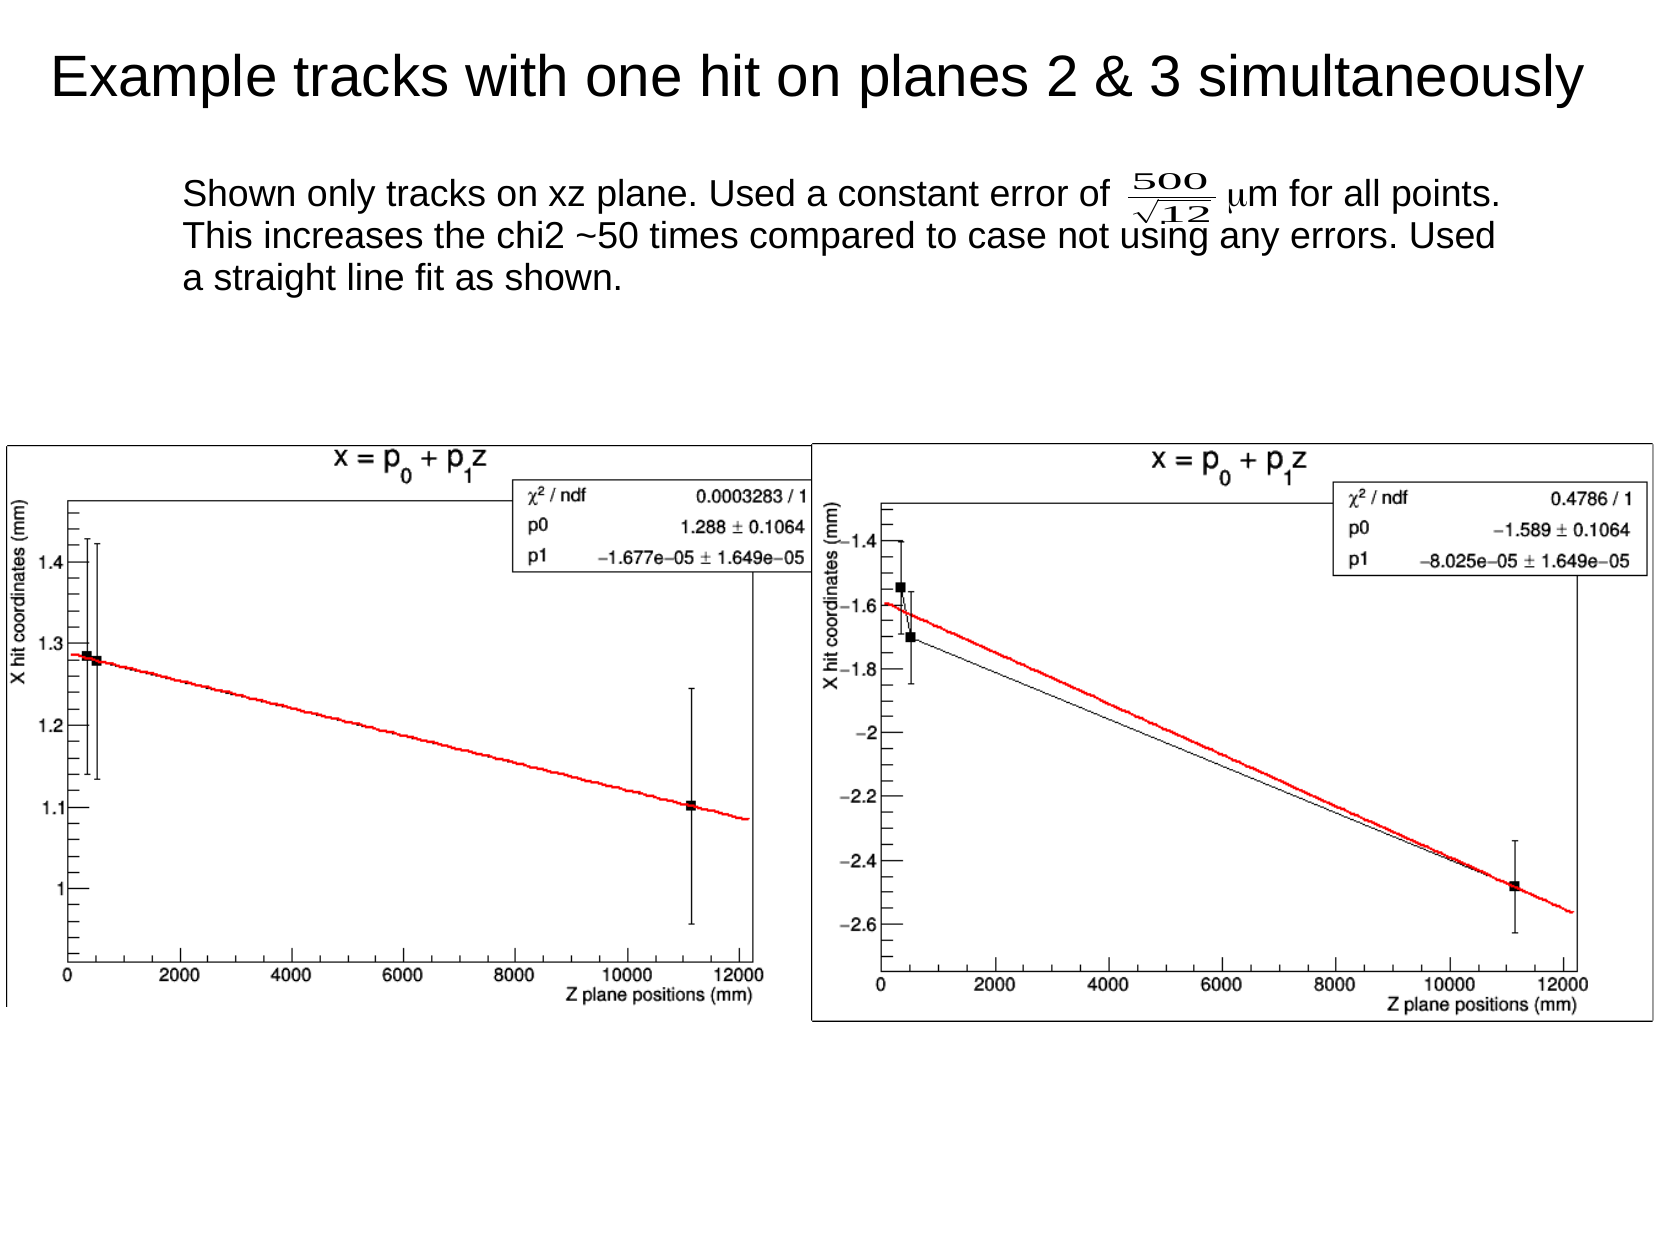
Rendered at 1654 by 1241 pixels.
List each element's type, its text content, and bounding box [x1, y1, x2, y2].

text_box Shown only tracks on xz plane. Used a constant error of mm for all points. This increases the chi2 ~50 times compared to case not using any errors. Used a straight line fit as shown. [167, 165, 1531, 313]
chart [1111, 168, 1230, 228]
title Example tracks with one hit on planes 2 & 3 simultaneously [0, 0, 1654, 180]
picture [6, 443, 1654, 1022]
